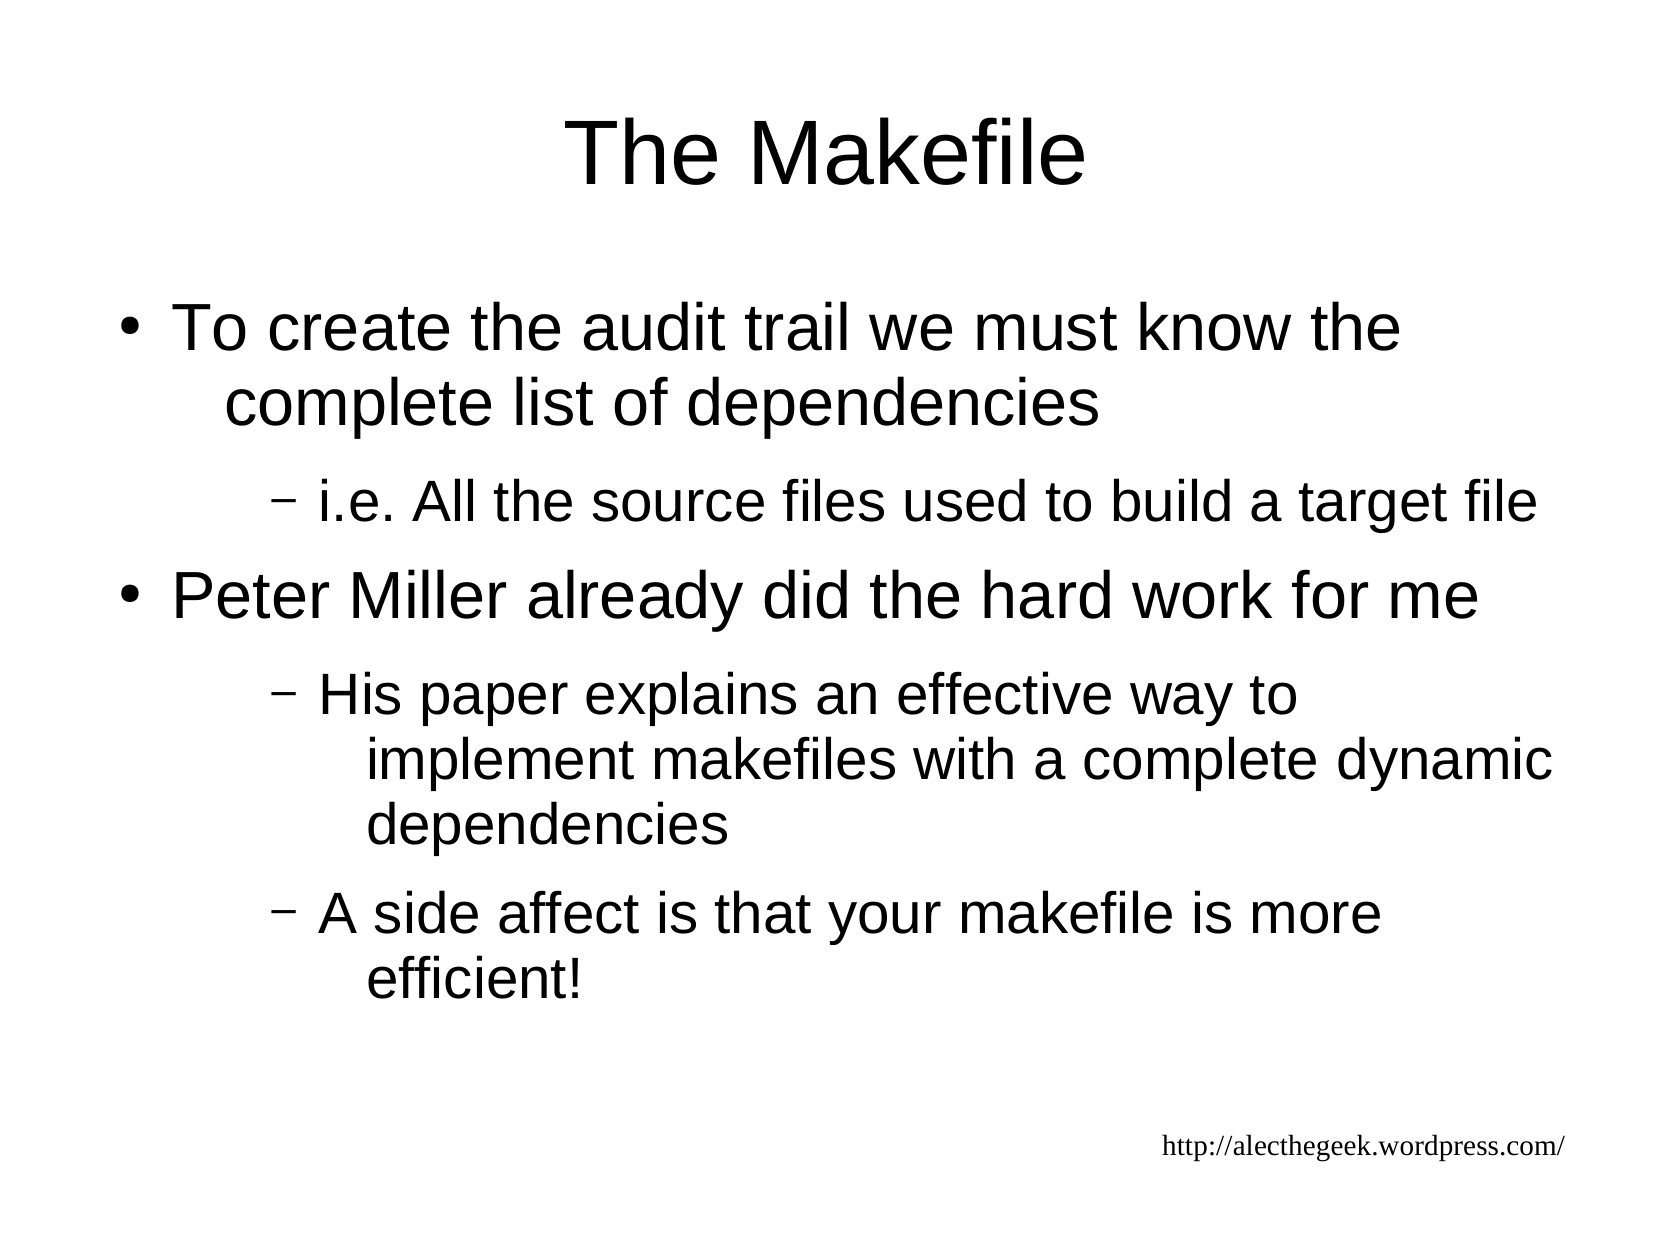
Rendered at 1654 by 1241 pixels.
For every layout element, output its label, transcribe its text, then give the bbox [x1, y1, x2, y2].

title The Makefile [82, 49, 1571, 257]
list To create the audit trail we must know the complete list of dependencies i.e. All the source files used to build a target file Peter Miller already did the hard work for me His paper explains an effective way to implement makefiles with a complete dynamic dependencies A side affect is that your makefile is more efficient! [82, 290, 1571, 1109]
